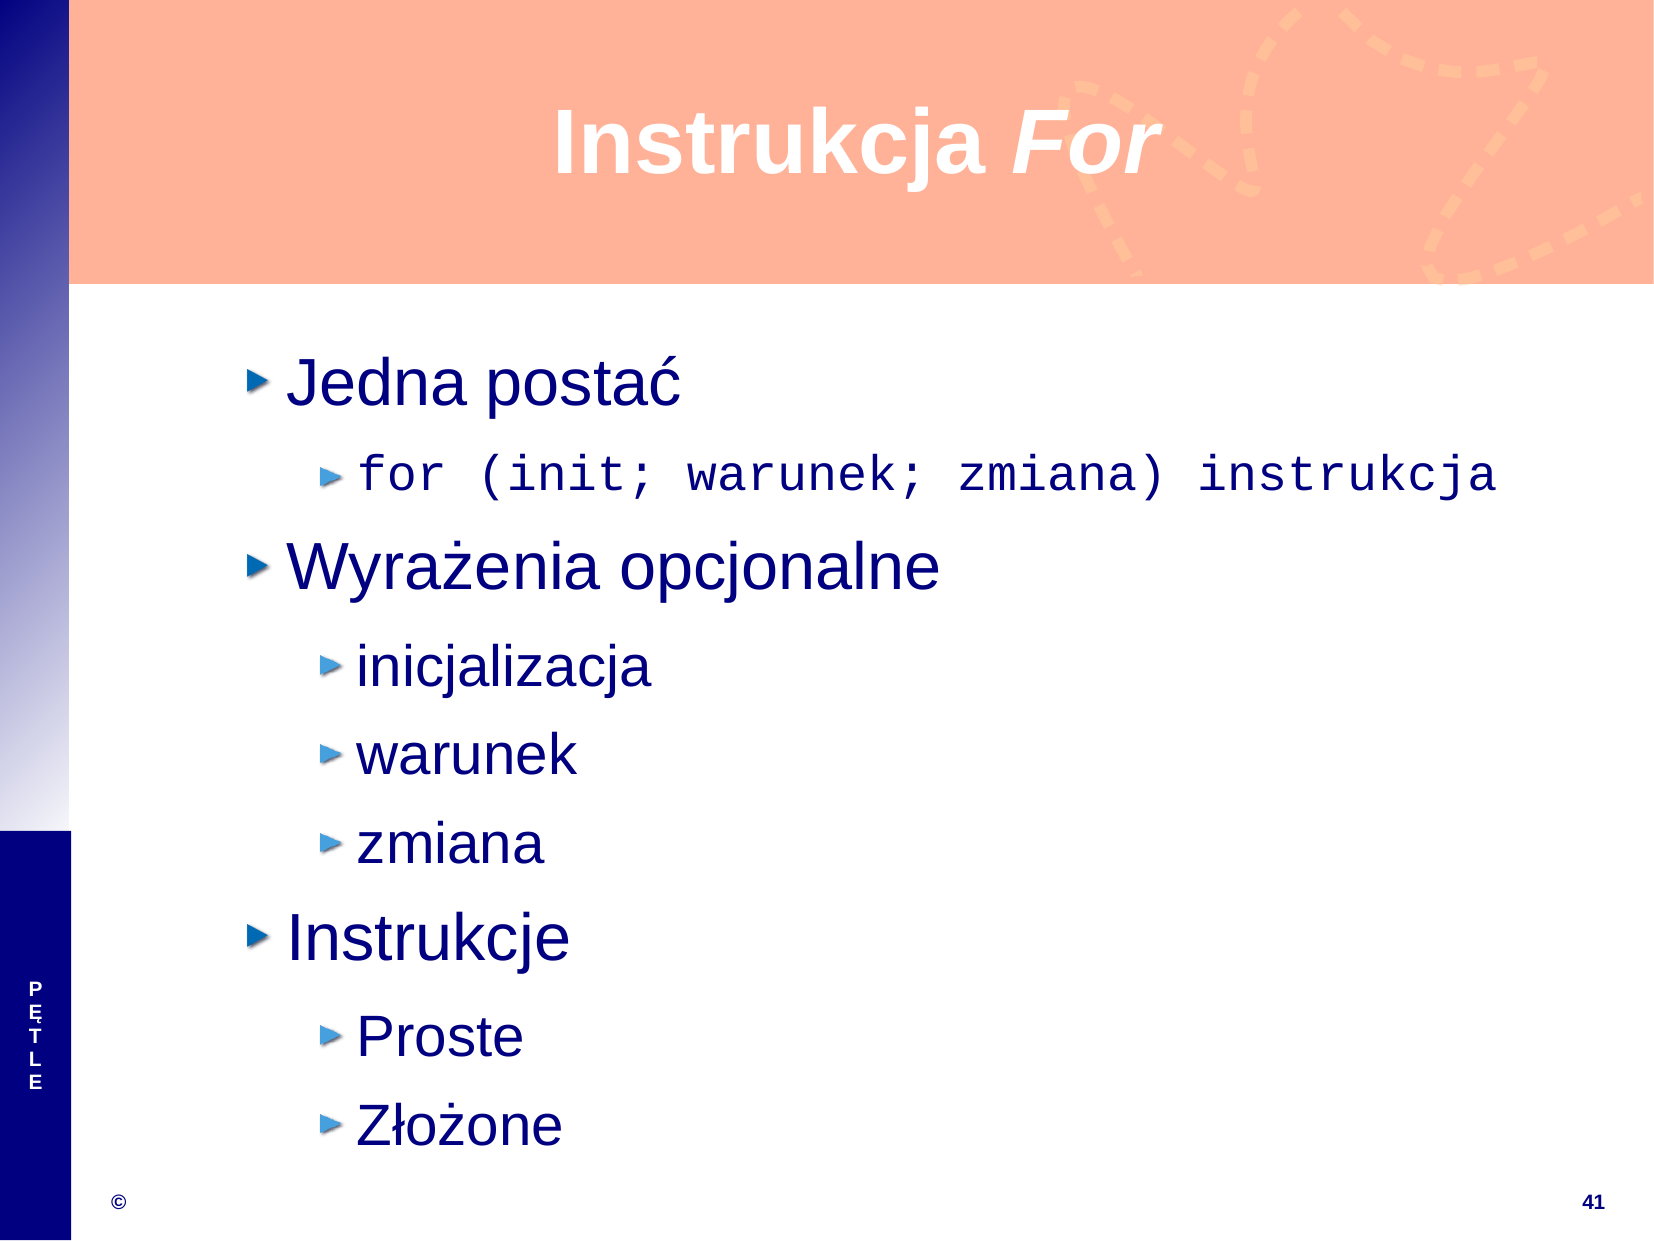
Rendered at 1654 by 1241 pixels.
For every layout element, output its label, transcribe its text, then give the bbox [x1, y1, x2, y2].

title Instrukcja For [96, 37, 1617, 246]
list Jedna postać for (init; warunek; zmiana) instrukcja Wyrażenia opcjonalne inicjalizacja warunek zmiana Instrukcje Proste Złożone [215, 344, 1498, 1158]
text_box P Ę T L E [0, 830, 71, 1241]
